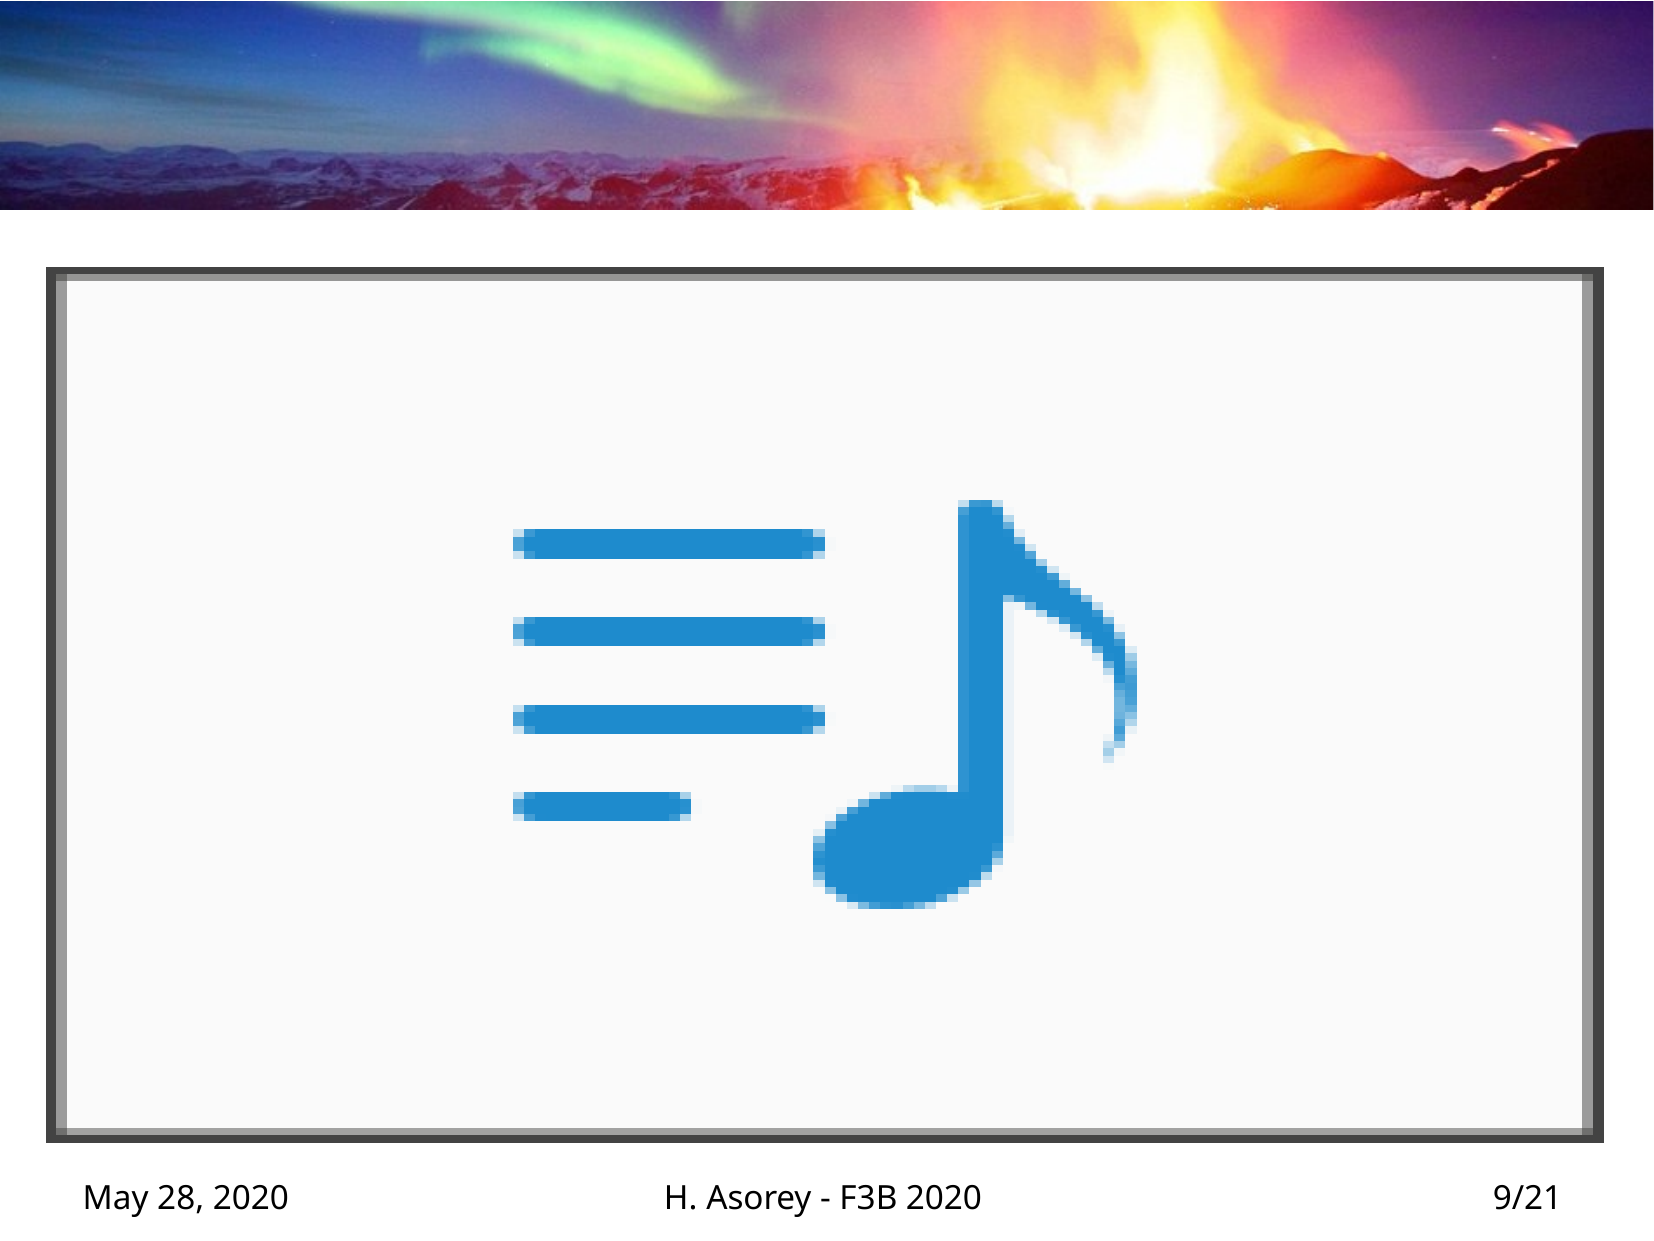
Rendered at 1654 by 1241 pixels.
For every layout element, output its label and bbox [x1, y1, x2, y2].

picture [0, 1, 1654, 210]
text_box [45, 266, 1606, 1144]
